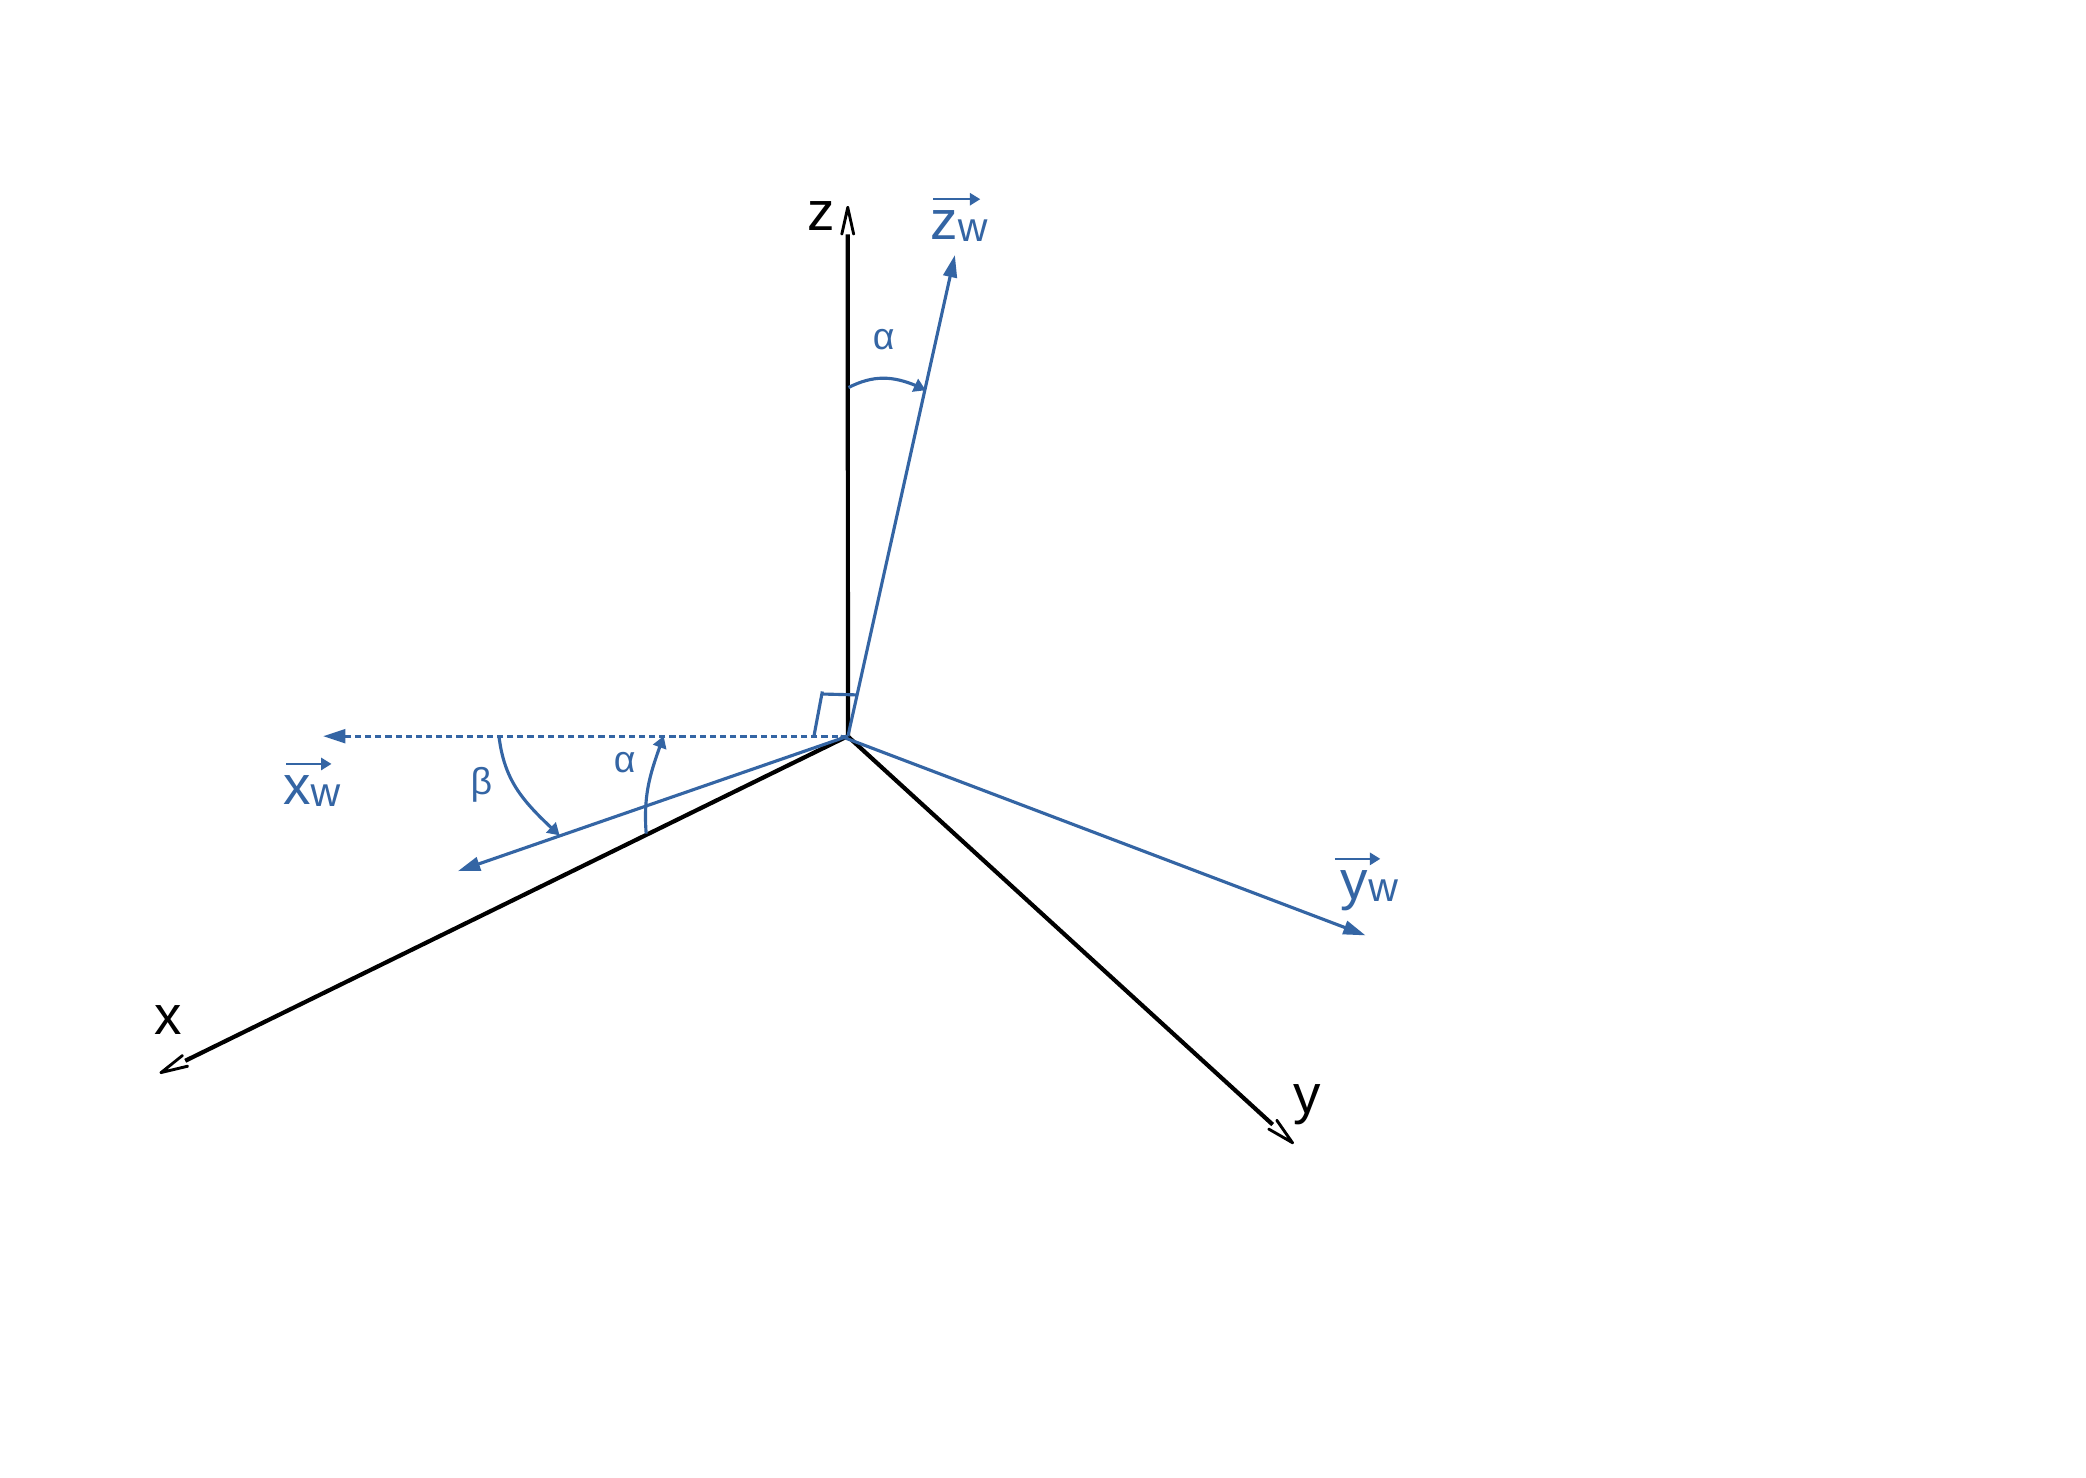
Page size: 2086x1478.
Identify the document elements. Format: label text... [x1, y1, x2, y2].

text_box z [792, 173, 851, 258]
text_box x [140, 977, 198, 1074]
text_box α [858, 307, 920, 391]
text_box β [455, 752, 517, 836]
text_box zw [915, 182, 1004, 277]
text_box α [598, 730, 661, 814]
text_box y [1278, 1056, 1337, 1144]
text_box xw [268, 747, 356, 842]
text_box yw [1326, 842, 1413, 937]
text_box α [631, 803, 661, 814]
